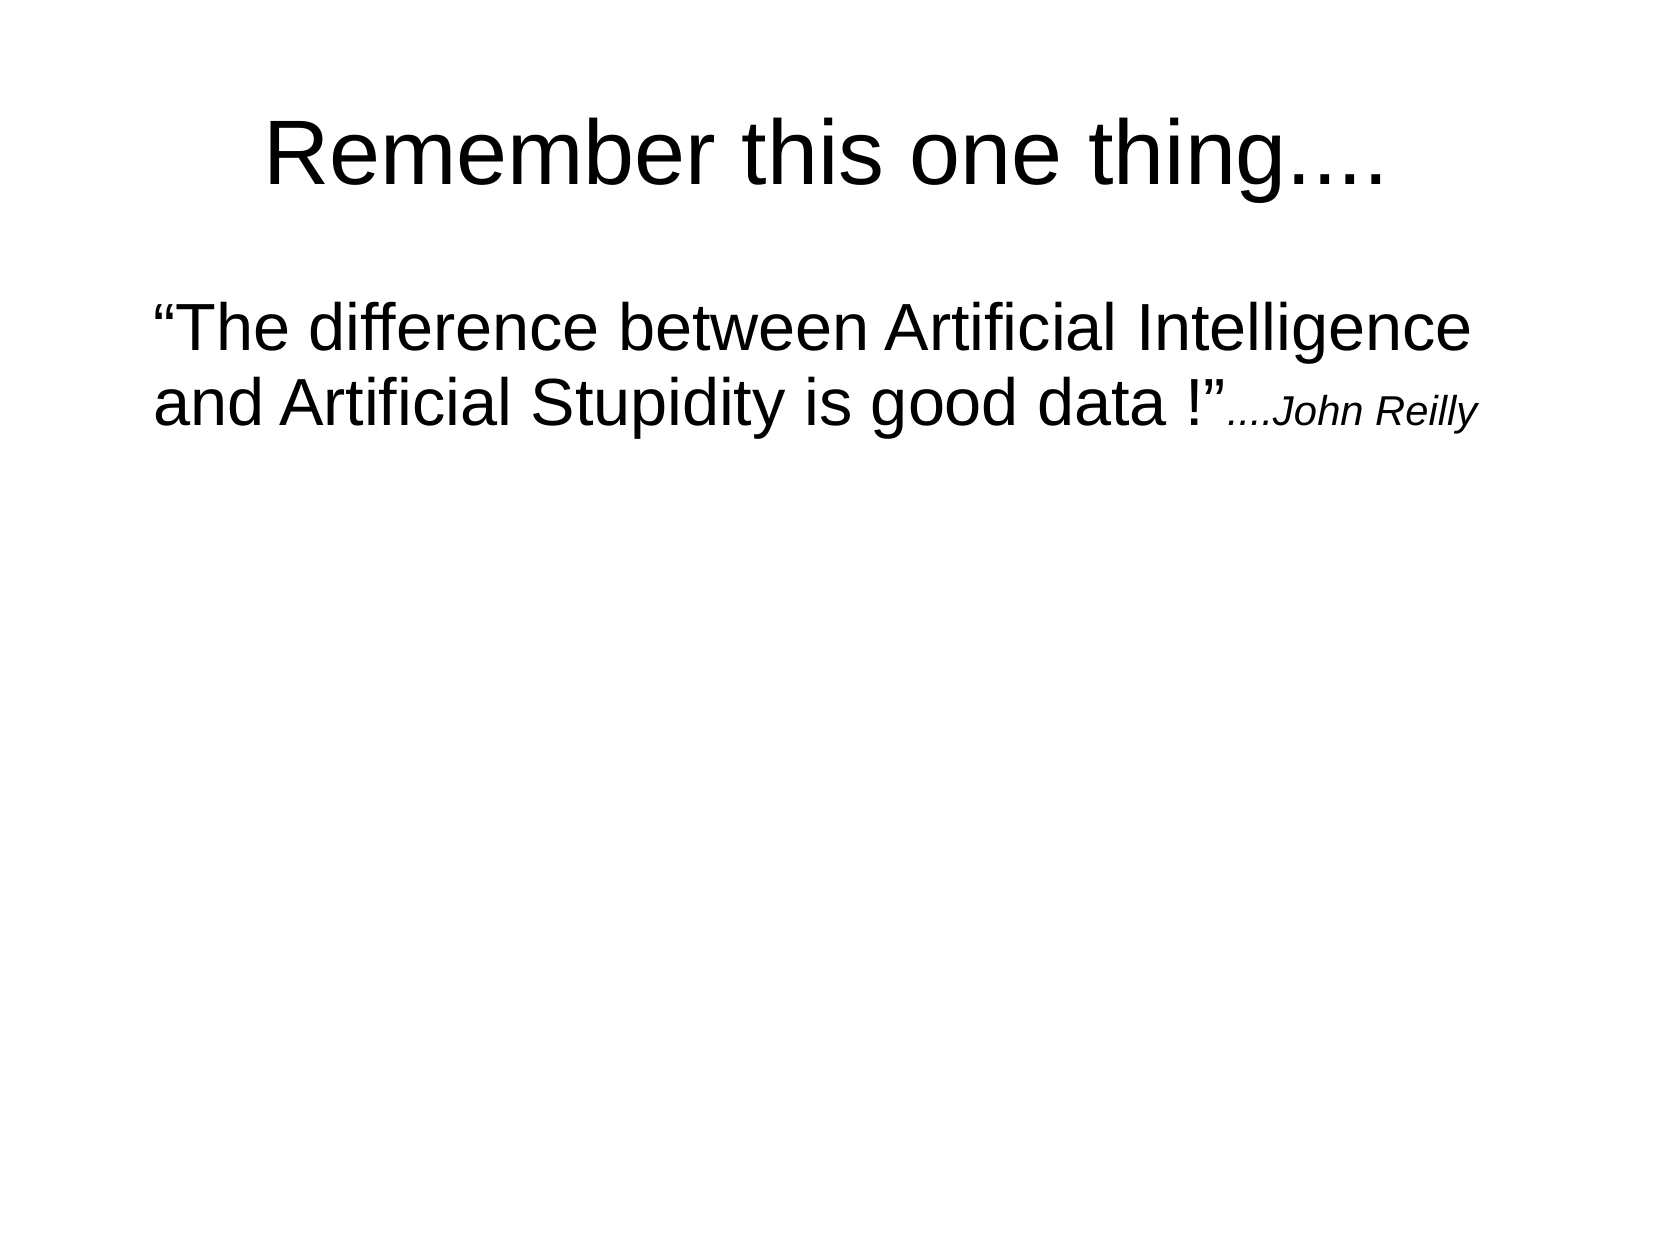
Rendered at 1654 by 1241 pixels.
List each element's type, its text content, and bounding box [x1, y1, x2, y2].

list “The difference between Artificial Intelligence and Artificial Stupidity is good data !”....John Reilly [82, 290, 1571, 1109]
title Remember this one thing.... [82, 49, 1571, 257]
